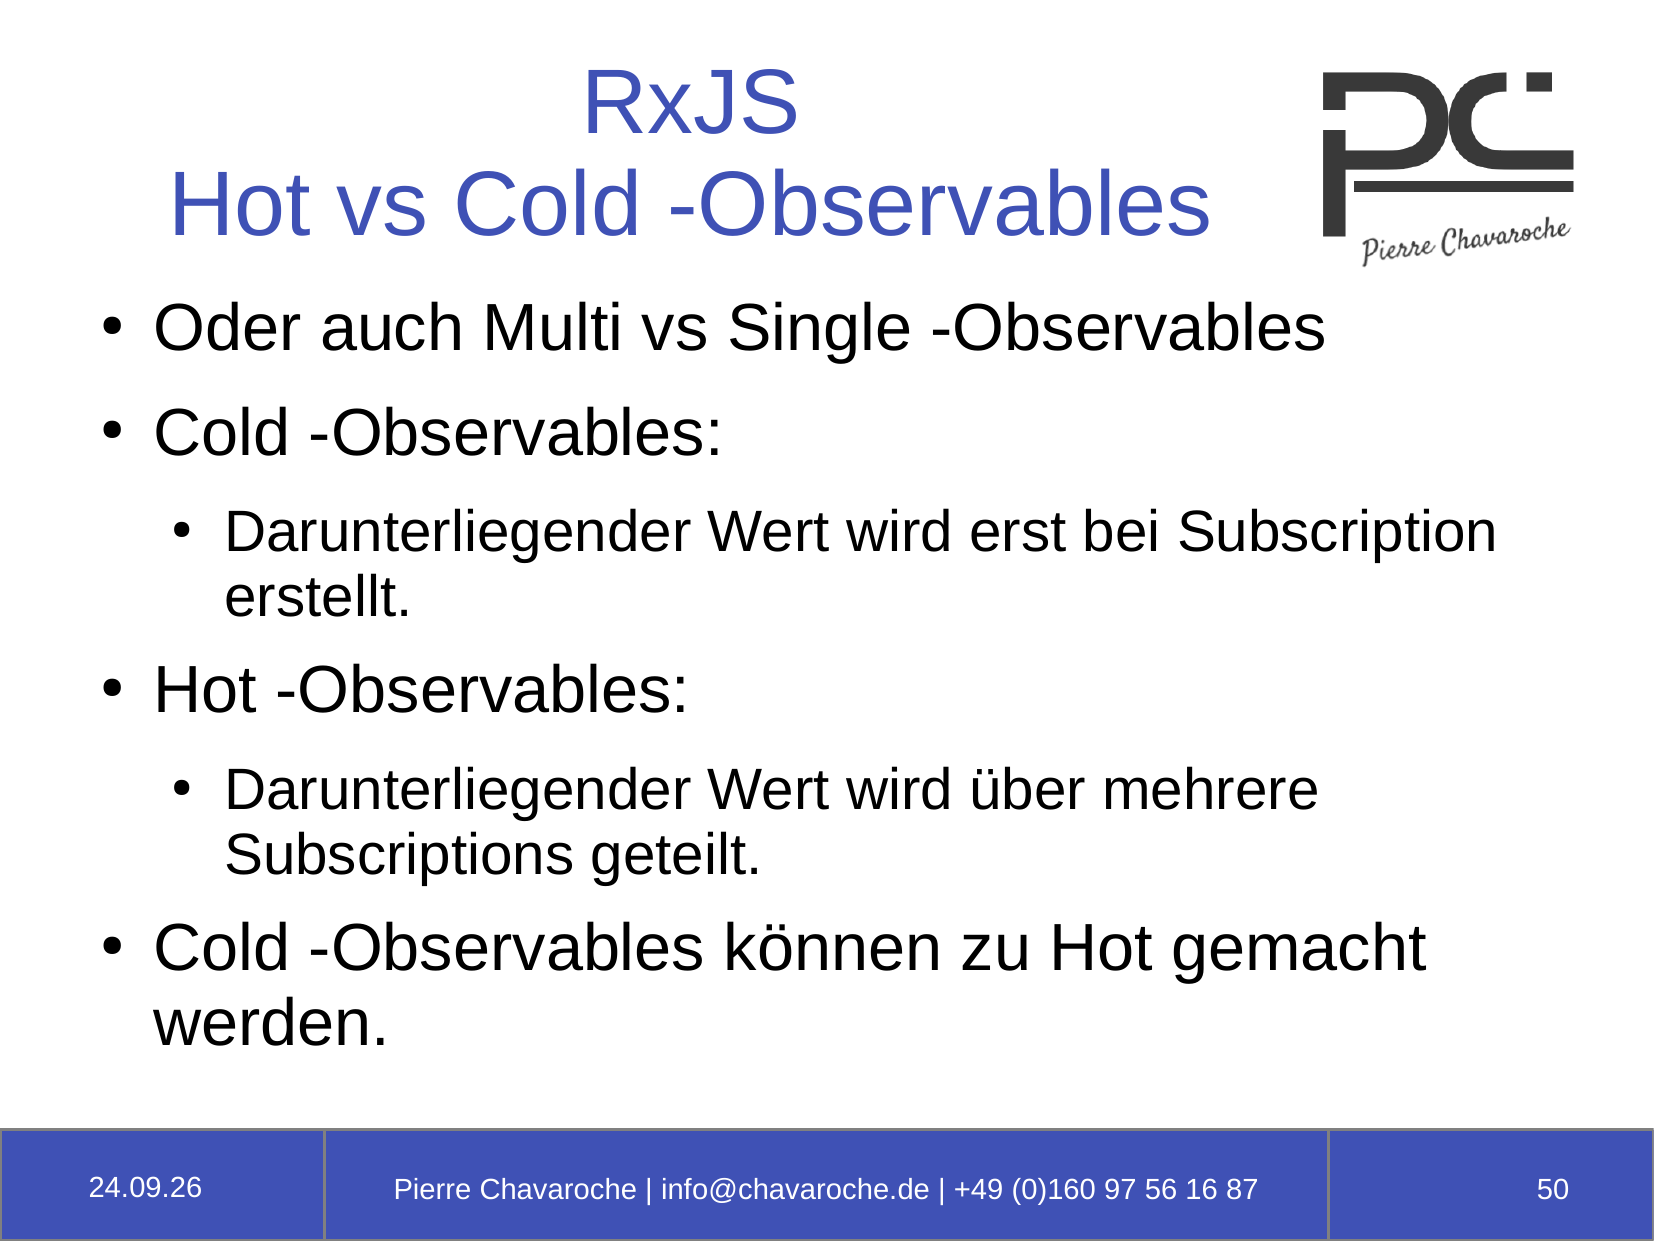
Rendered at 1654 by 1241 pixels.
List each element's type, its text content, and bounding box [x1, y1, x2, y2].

title RxJS Hot vs Cold -Observables [82, 49, 1300, 257]
picture [1307, 29, 1589, 311]
list Oder auch Multi vs Single -Observables Cold -Observables: Darunterliegender Wert wird erst bei Subscription erstellt. Hot -Observables: Darunterliegender Wert wird über mehrere Subscriptions geteilt. Cold -Observables können zu Hot gemacht werden. [82, 290, 1571, 1109]
